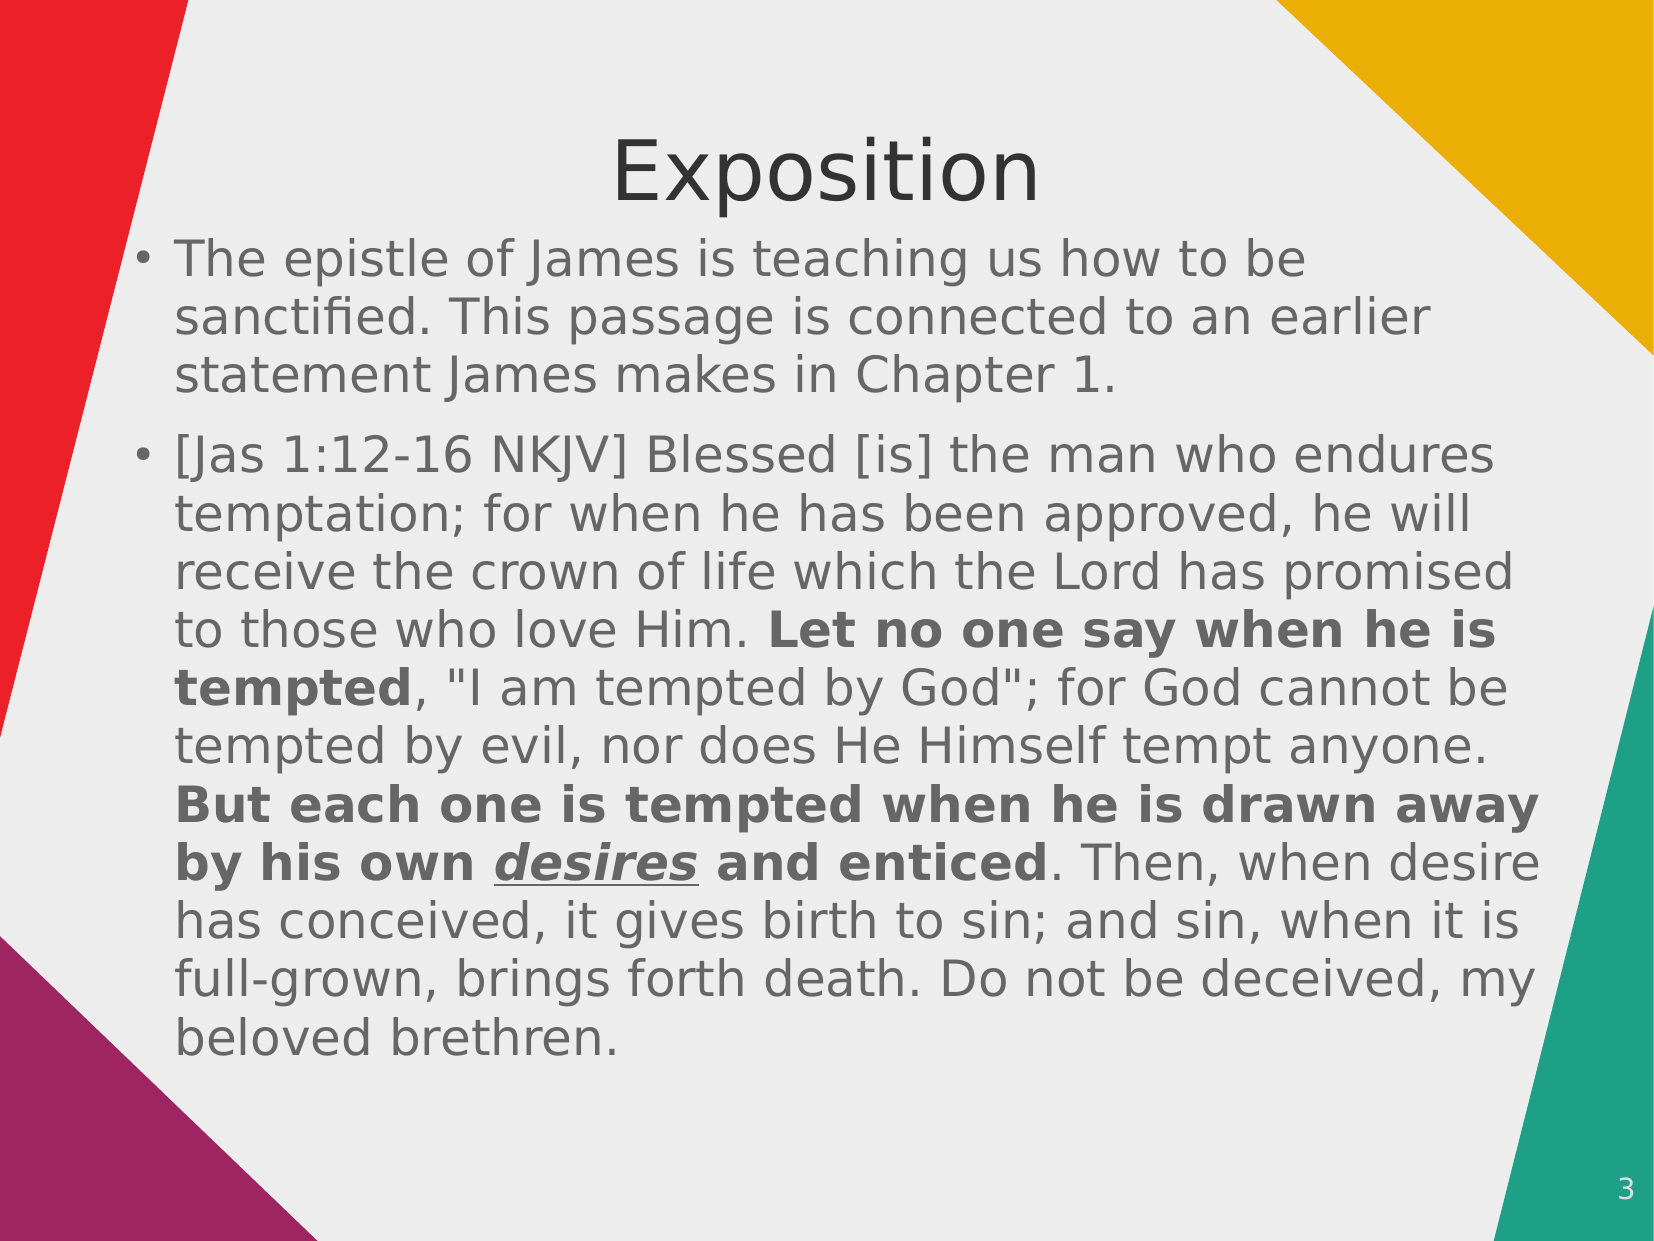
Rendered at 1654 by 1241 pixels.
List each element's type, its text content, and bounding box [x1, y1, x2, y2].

list The epistle of James is teaching us how to be sanctified. This passage is connected to an earlier statement James makes in Chapter 1. [Jas 1:12-16 NKJV] Blessed [is] the man who endures temptation; for when he has been approved, he will receive the crown of life which the Lord has promised to those who love Him. Let no one say when he is tempted, "I am tempted by God"; for God cannot be tempted by evil, nor does He Himself tempt anyone. But each one is tempted when he is drawn away by his own desires and enticed. Then, when desire has conceived, it gives birth to sin; and sin, when it is full-grown, brings forth death. Do not be deceived, my beloved brethren. [121, 229, 1546, 1126]
title Exposition [114, 73, 1539, 271]
